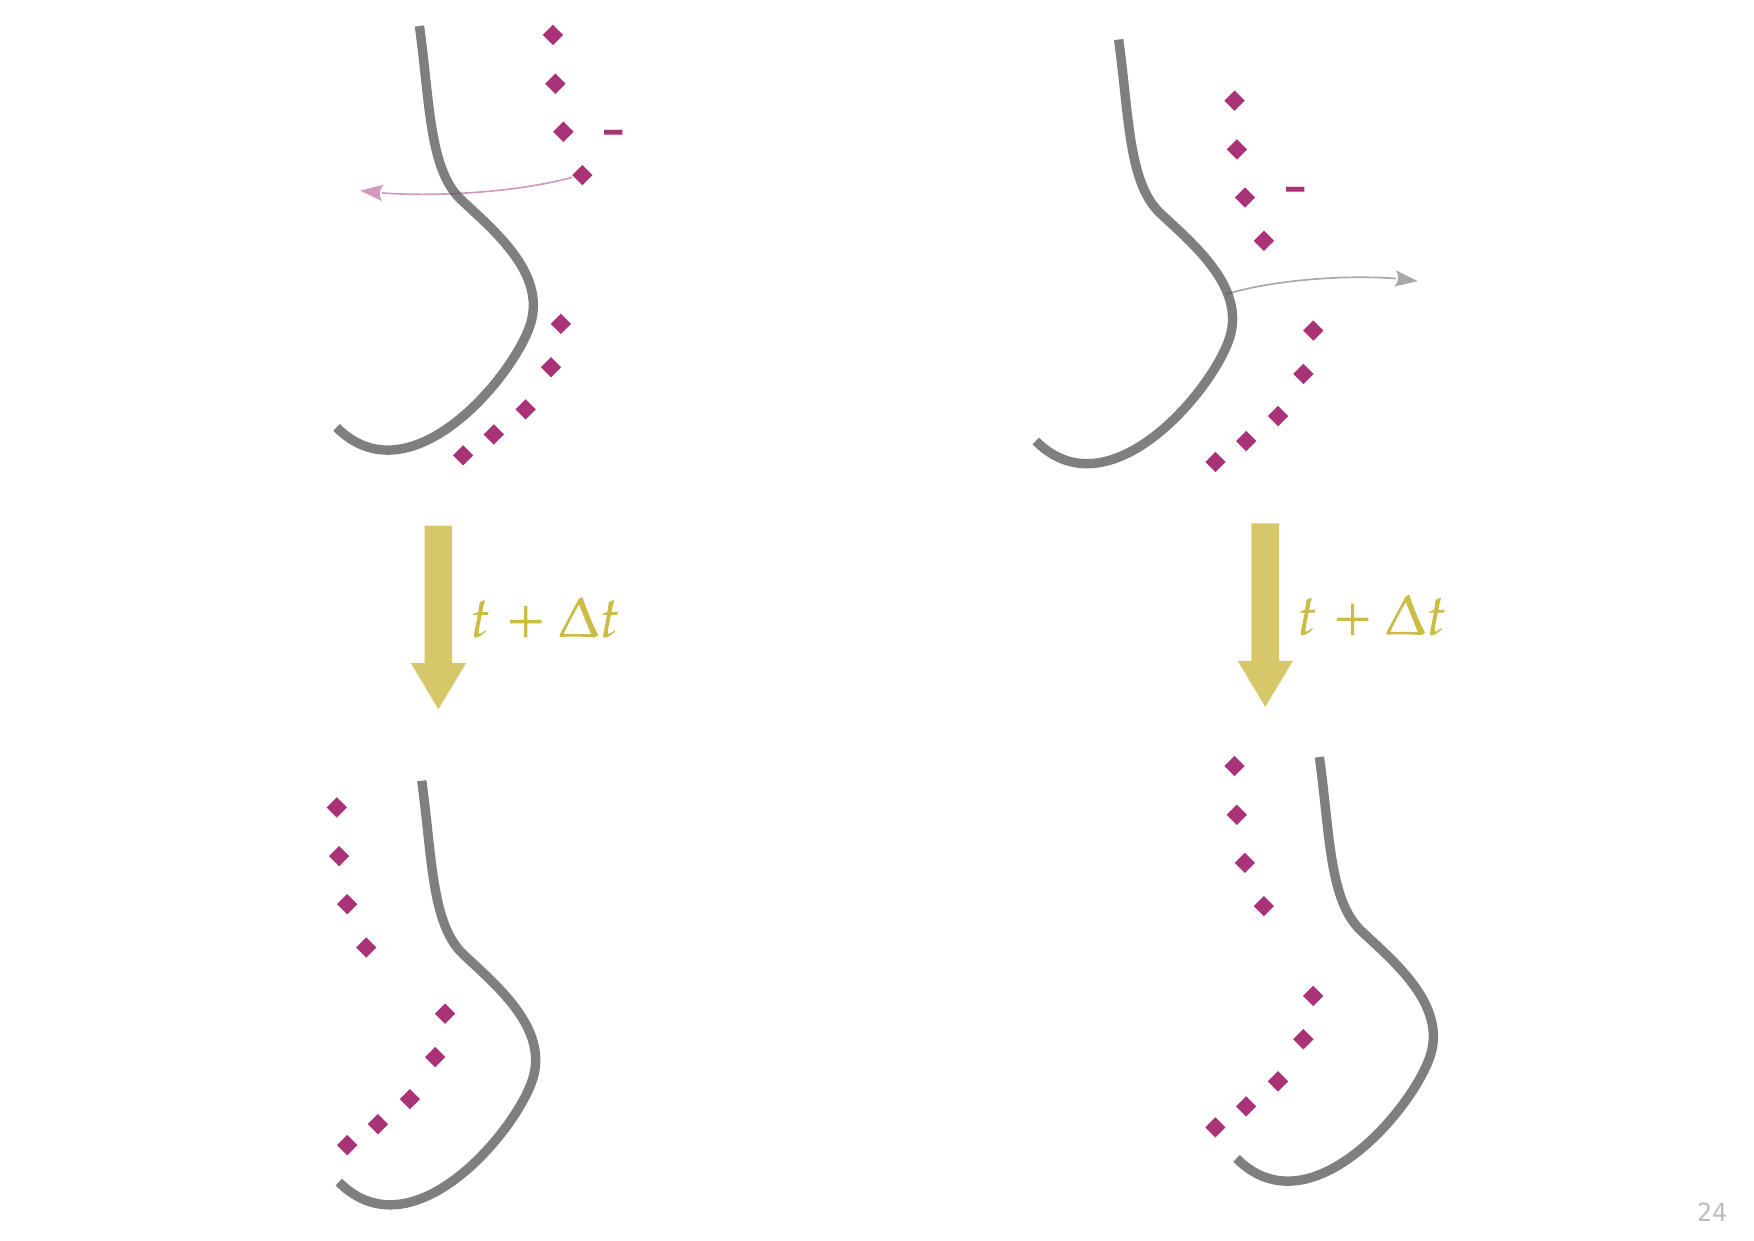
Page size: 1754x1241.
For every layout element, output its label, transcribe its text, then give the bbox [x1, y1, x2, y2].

text_box [434, 1003, 456, 1024]
text_box [483, 424, 504, 445]
text_box [425, 1046, 446, 1068]
text_box [1224, 755, 1245, 777]
text_box [1253, 230, 1275, 251]
text_box [367, 1114, 389, 1135]
text_box [337, 1134, 358, 1156]
text_box [1293, 1029, 1314, 1050]
text_box [1237, 523, 1293, 707]
text_box [550, 313, 572, 335]
text_box [1303, 985, 1324, 1007]
text_box [410, 525, 467, 710]
text_box [1236, 430, 1257, 452]
text_box [1267, 405, 1289, 427]
text_box [1267, 1071, 1289, 1092]
text_box [1429, 597, 1445, 636]
text_box [540, 357, 562, 378]
text_box [326, 797, 347, 818]
text_box [602, 600, 618, 638]
text_box [1299, 597, 1316, 636]
text_box [553, 121, 574, 142]
text_box [1226, 139, 1248, 160]
text_box [510, 605, 542, 638]
text_box [452, 445, 474, 466]
text_box [1234, 852, 1256, 873]
text_box [1205, 1117, 1226, 1138]
text_box [515, 399, 536, 420]
text_box [1234, 187, 1256, 208]
text_box [1336, 603, 1369, 636]
text_box [1253, 895, 1275, 917]
text_box [356, 937, 377, 958]
text_box [559, 597, 598, 638]
text_box – [1269, 147, 1322, 206]
text_box – [587, 90, 640, 149]
text_box [572, 164, 593, 186]
text_box [1226, 804, 1248, 825]
text_box [1224, 90, 1245, 111]
text_box [472, 600, 489, 638]
text_box [542, 24, 564, 46]
text_box [399, 1088, 421, 1110]
text_box [337, 894, 358, 915]
text_box [1205, 451, 1226, 473]
text_box [1293, 363, 1314, 385]
text_box [328, 846, 350, 867]
text_box [1303, 320, 1324, 341]
text_box [545, 73, 566, 94]
text_box [1386, 594, 1425, 636]
text_box [1235, 1096, 1257, 1117]
